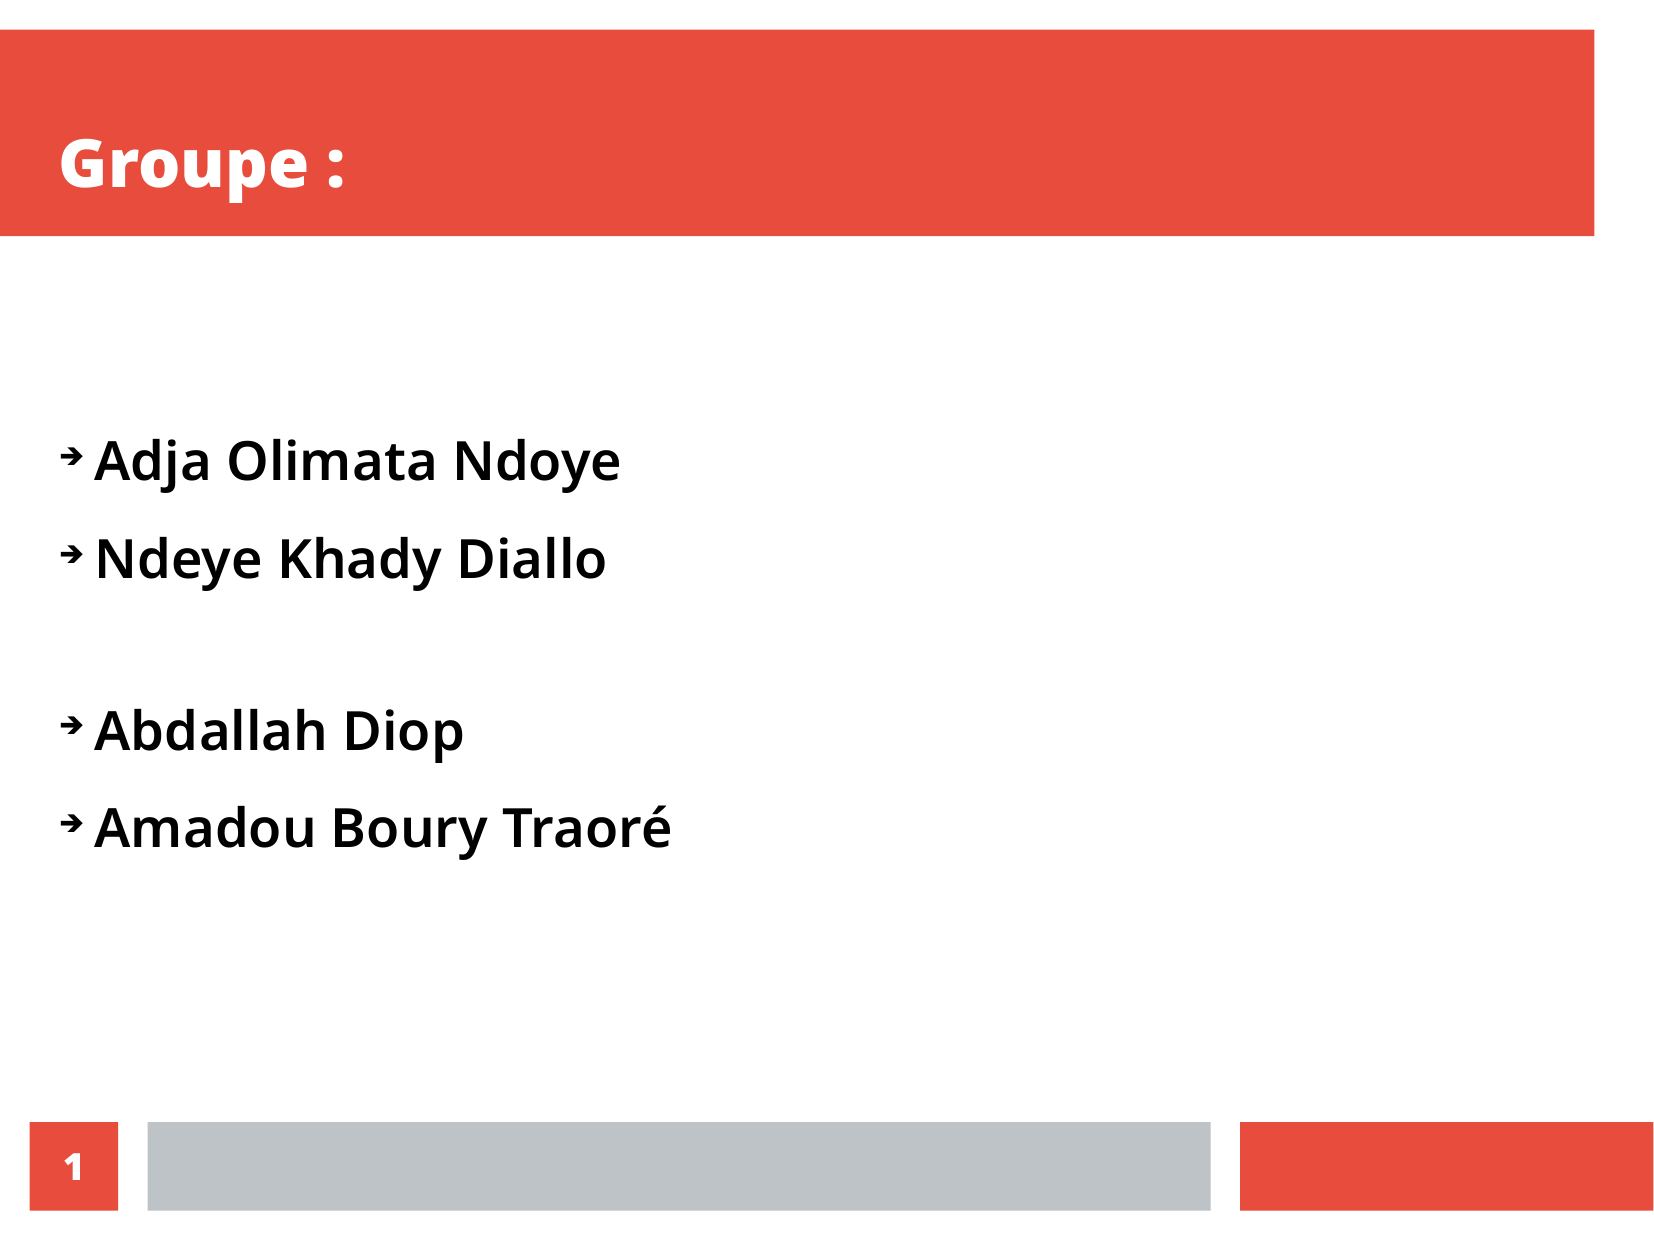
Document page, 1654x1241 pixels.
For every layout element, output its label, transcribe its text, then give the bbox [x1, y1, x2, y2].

list Adja Olimata Ndoye Ndeye Khady Diallo Abdallah Diop Amadou Boury Traoré [59, 324, 1565, 1093]
title Groupe : [59, 59, 1595, 207]
